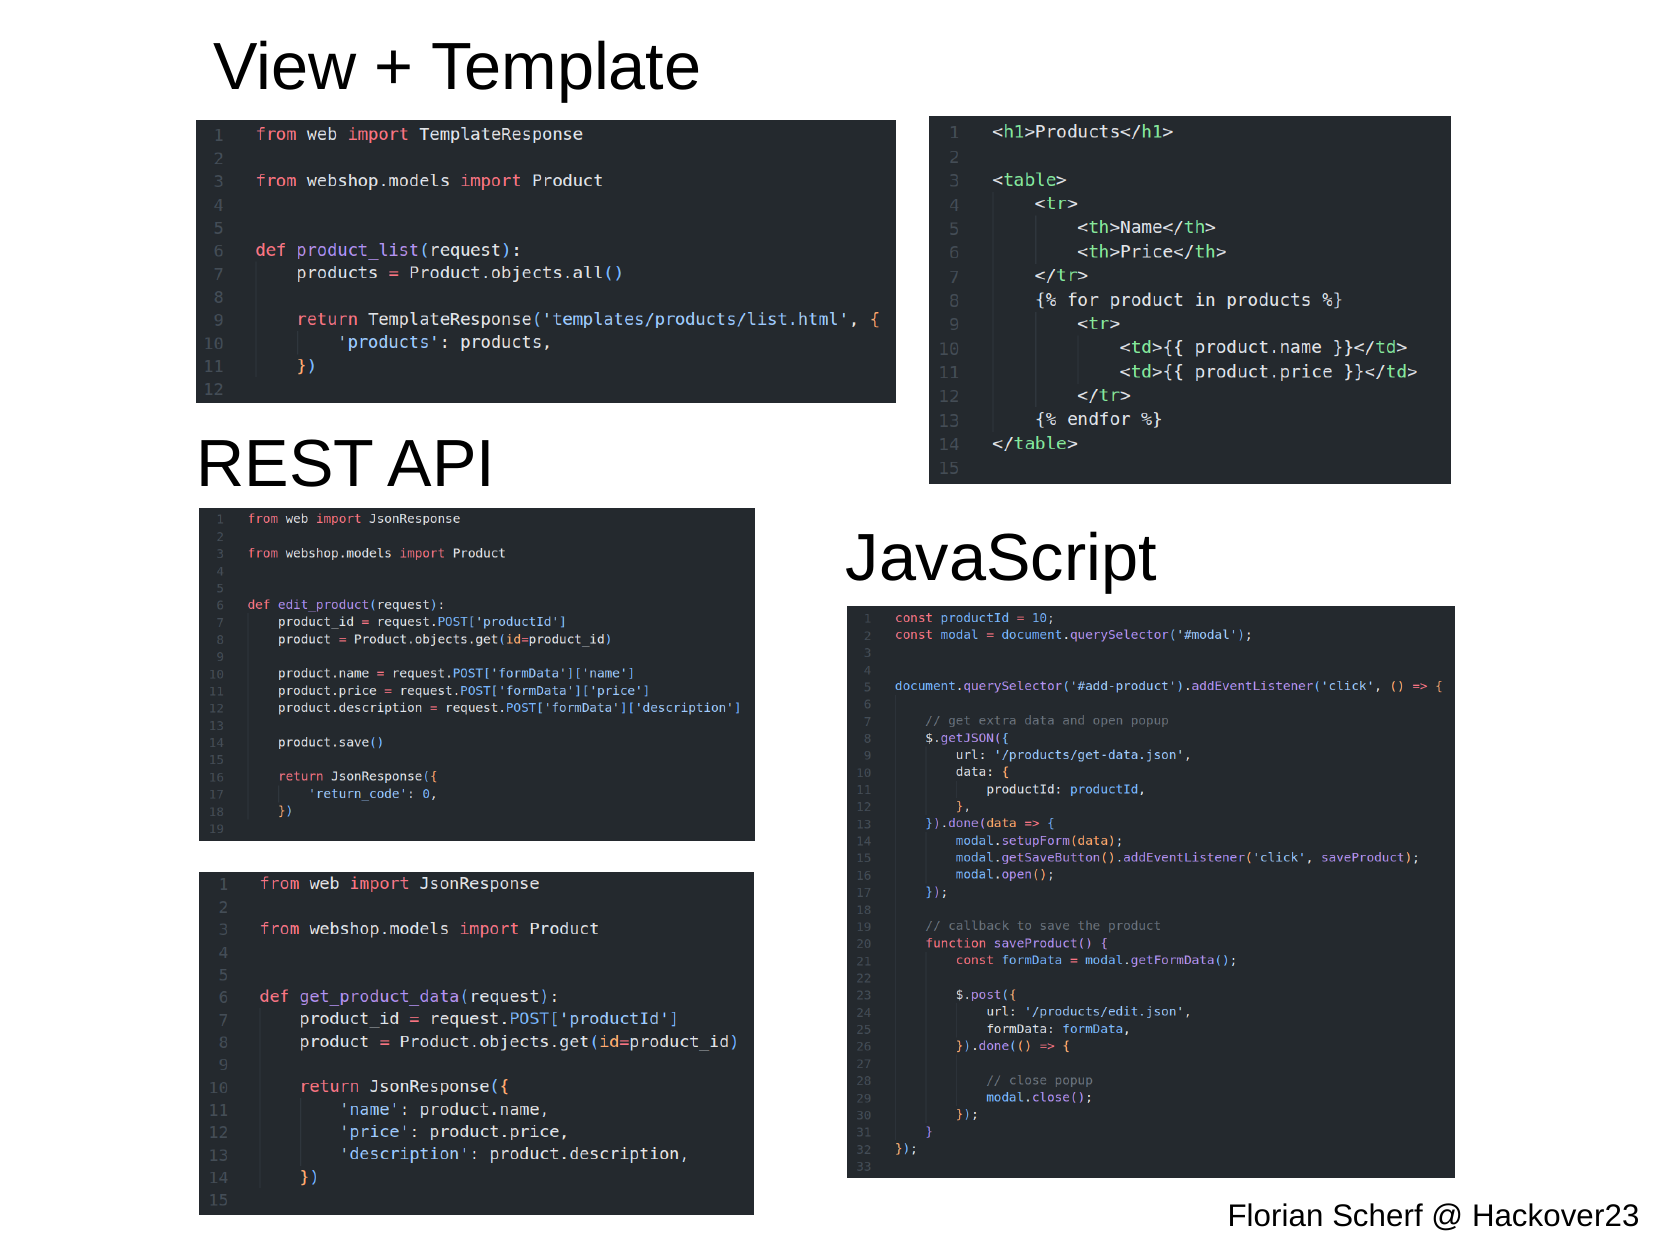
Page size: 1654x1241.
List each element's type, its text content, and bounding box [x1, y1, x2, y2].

picture [196, 170, 896, 359]
picture [847, 662, 1455, 1178]
picture [199, 567, 755, 841]
title JavaScript [755, 454, 1654, 662]
picture [199, 872, 754, 1215]
picture [929, 116, 1451, 454]
title REST API [0, 359, 1090, 567]
list Florian Scherf @ Hackover23 [1156, 1198, 1654, 1241]
title View + Template [0, 0, 1202, 170]
